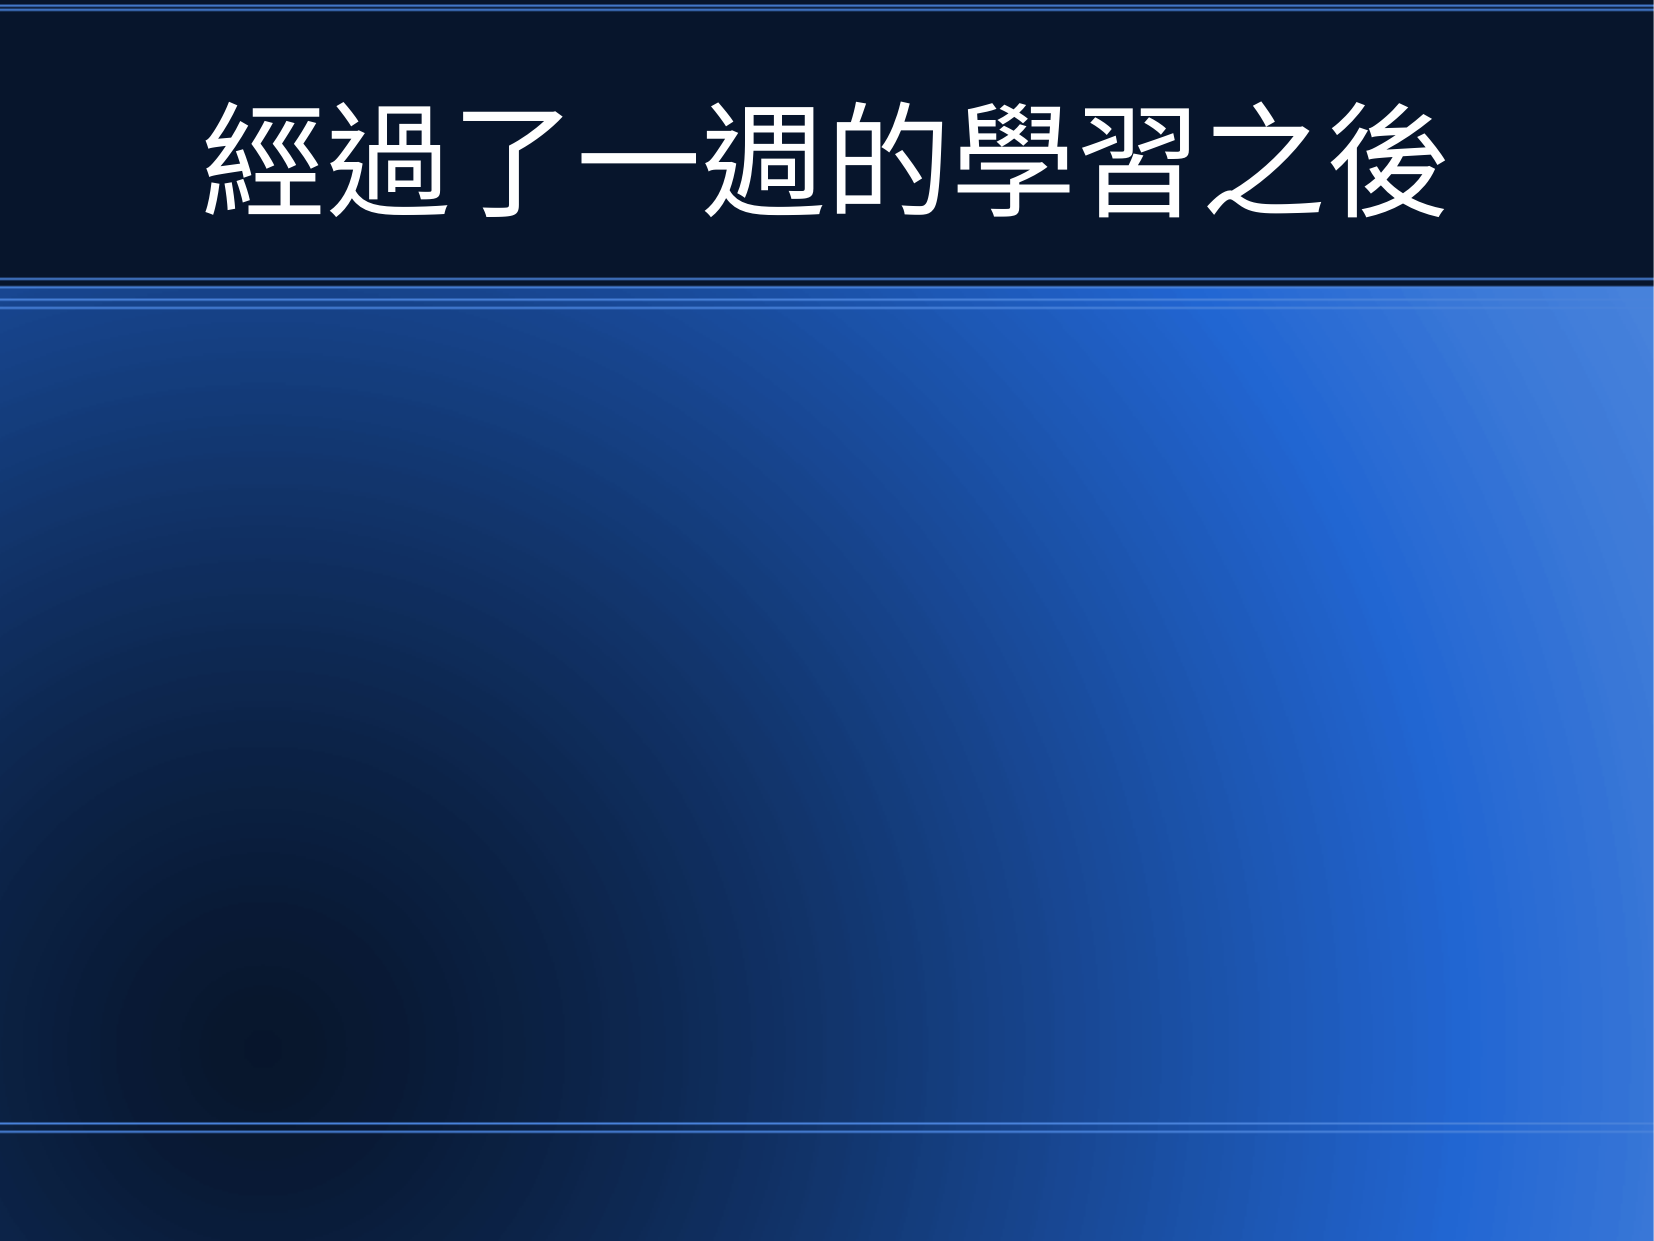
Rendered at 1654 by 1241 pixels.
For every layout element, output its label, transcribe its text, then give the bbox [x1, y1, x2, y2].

picture [0, 0, 1654, 1241]
title 經過了一週的學習之後 [82, 49, 1571, 257]
